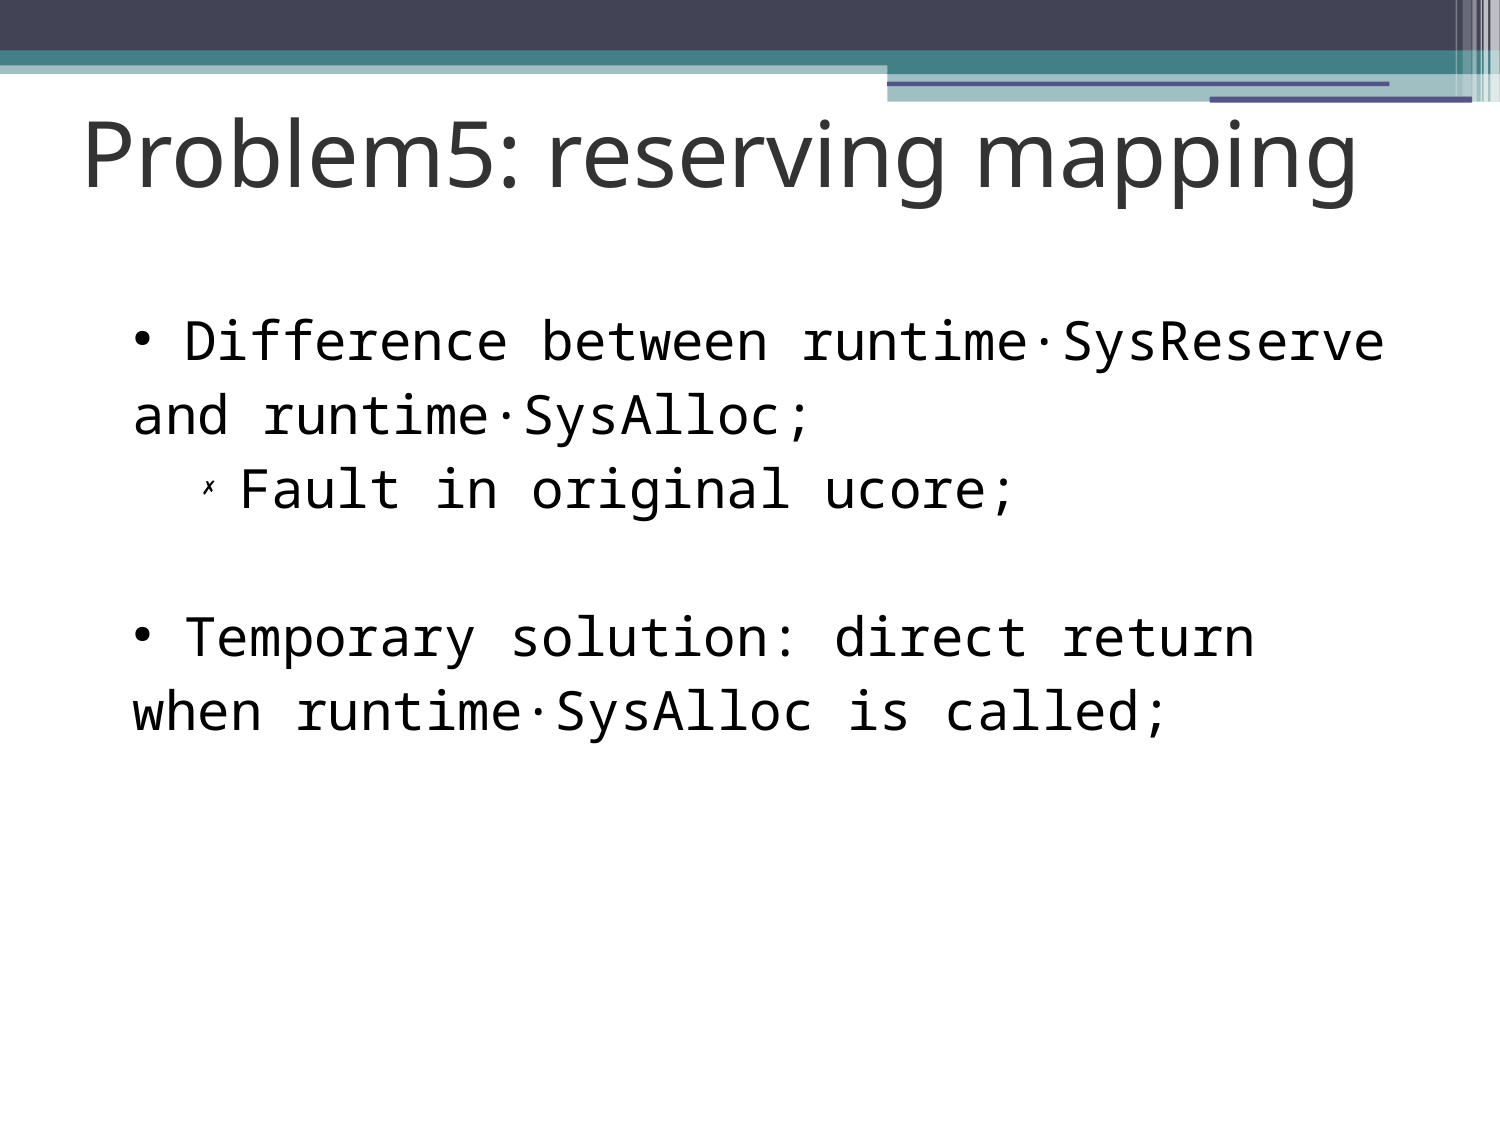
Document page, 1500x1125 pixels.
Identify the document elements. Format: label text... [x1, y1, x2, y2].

text_box Difference between runtime·SysReserve and runtime·SysAlloc; Fault in original ucore; Temporary solution: direct return when runtime·SysAlloc is called; [118, 295, 1418, 768]
text_box Problem5: reserving mapping [65, 88, 1500, 214]
